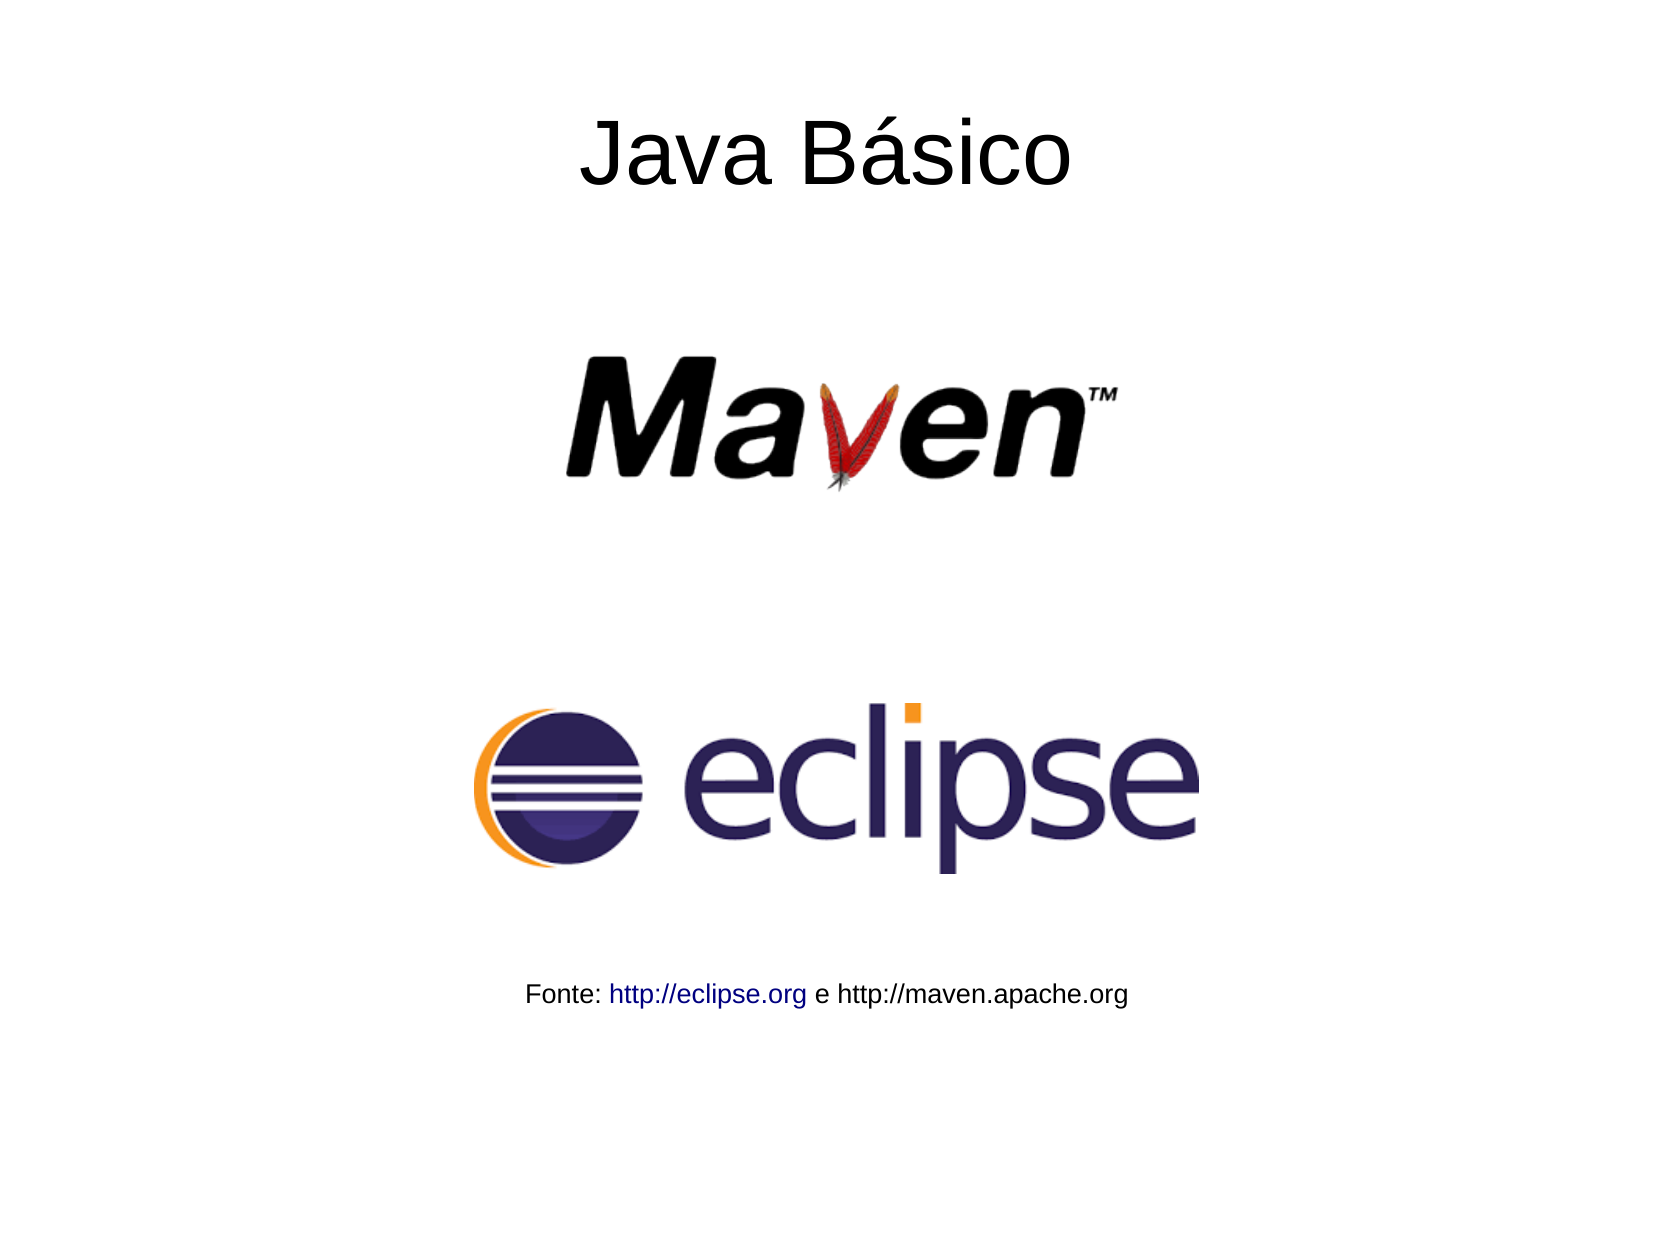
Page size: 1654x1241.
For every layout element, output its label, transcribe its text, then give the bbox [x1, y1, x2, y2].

title Java Básico [82, 49, 1571, 257]
subtitle Fonte: http://eclipse.org e http://maven.apache.org [82, 290, 1571, 1010]
picture [474, 703, 1199, 875]
picture [555, 352, 1122, 497]
